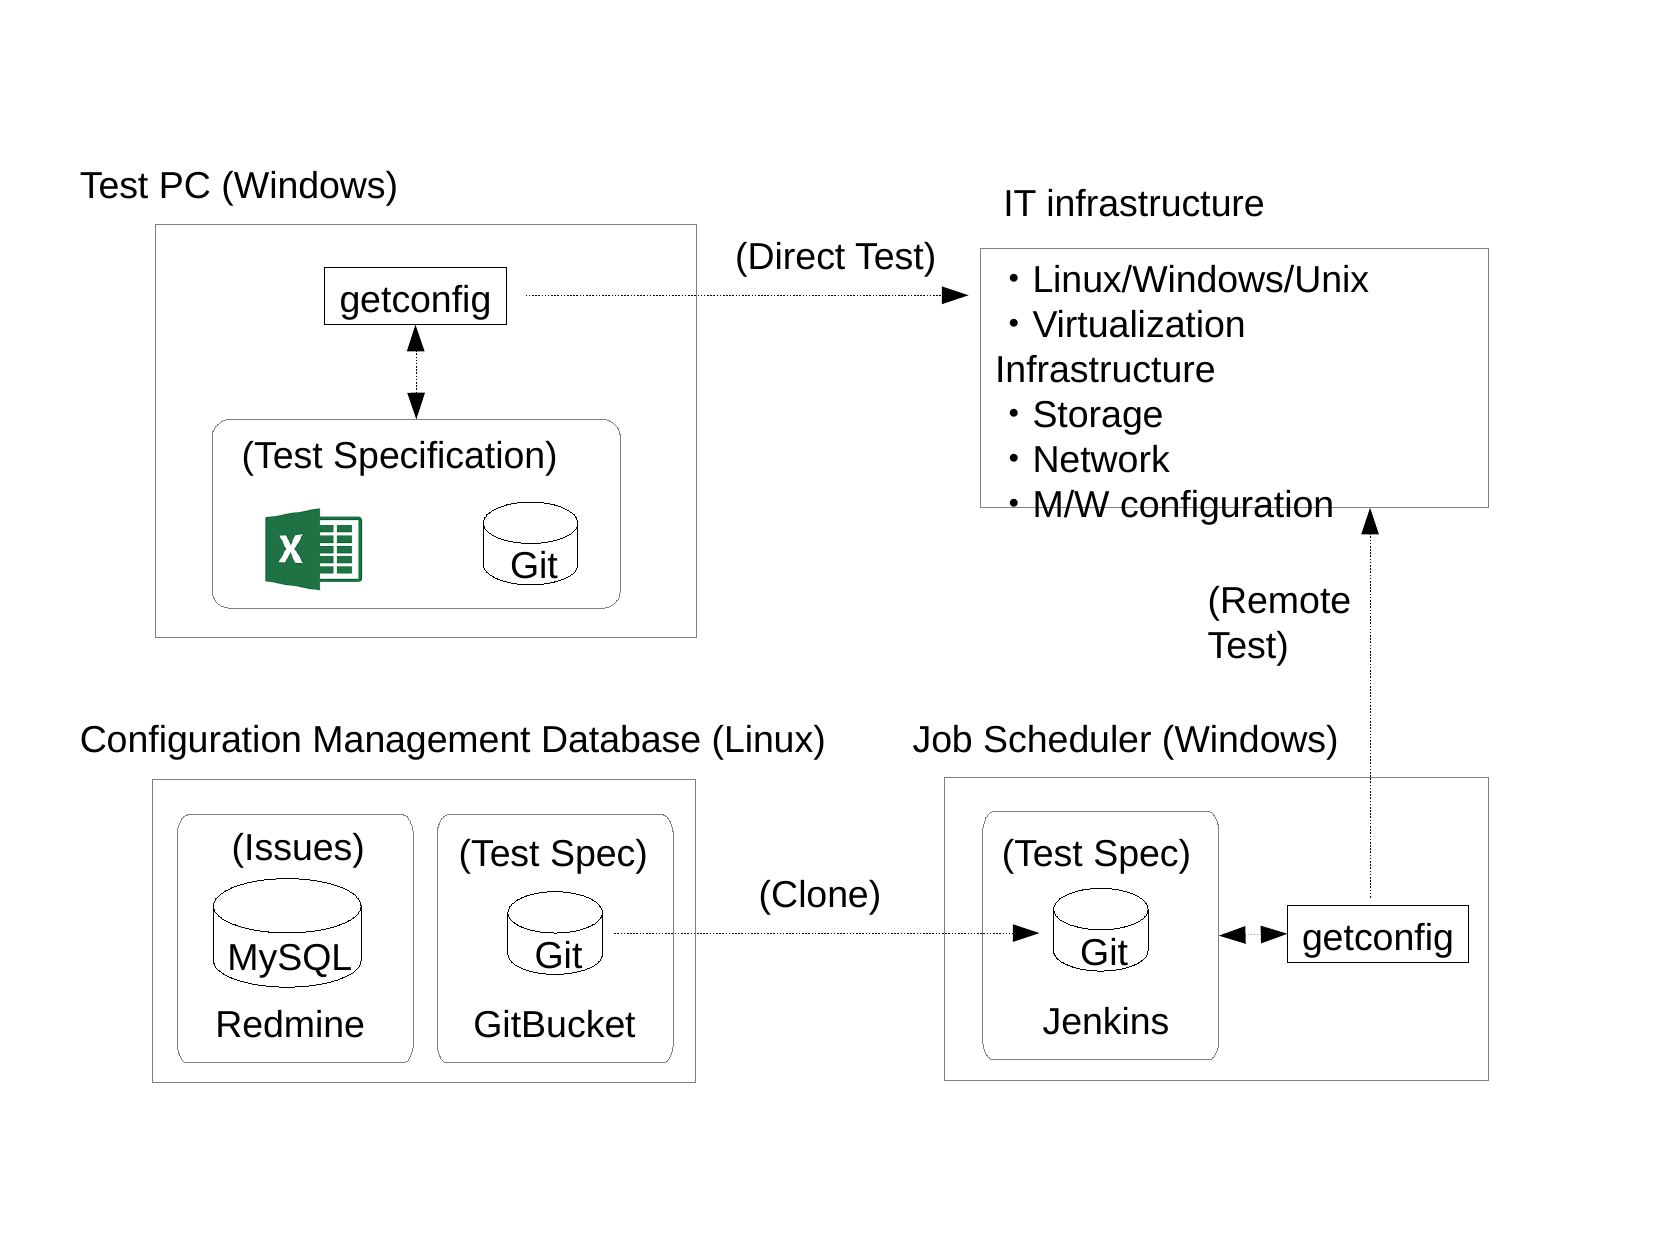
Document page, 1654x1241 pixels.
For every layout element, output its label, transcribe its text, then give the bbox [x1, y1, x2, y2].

text_box getconfig [1287, 905, 1469, 963]
text_box MySQL [212, 925, 368, 983]
text_box Jenkins [1027, 989, 1218, 1047]
text_box Git [1065, 920, 1144, 977]
text_box (Direct Test) [720, 224, 965, 282]
picture [259, 501, 367, 597]
text_box ・Linux/Windows/Unix ・Virtualization Infrastructure ・Storage ・Network ・M/W configuration [980, 248, 1489, 508]
text_box Configuration Management Database (Linux) [64, 707, 897, 765]
text_box Test PC (Windows) [64, 153, 414, 211]
text_box Redmine [200, 993, 380, 1050]
text_box Git [495, 533, 573, 591]
text_box getconfig [324, 267, 507, 325]
text_box (Clone) [744, 862, 989, 919]
text_box (Test Spec) [987, 821, 1312, 878]
text_box IT infrastructure [988, 171, 1284, 228]
text_box (Test Specification) [226, 423, 644, 481]
text_box (Remote Test) [1192, 569, 1438, 626]
text_box GitBucket [458, 993, 651, 1050]
text_box (Issues) [216, 815, 541, 873]
text_box Job Scheduler (Windows) [897, 707, 1524, 765]
text_box (Test Spec) [443, 821, 768, 878]
text_box Git [519, 923, 598, 981]
